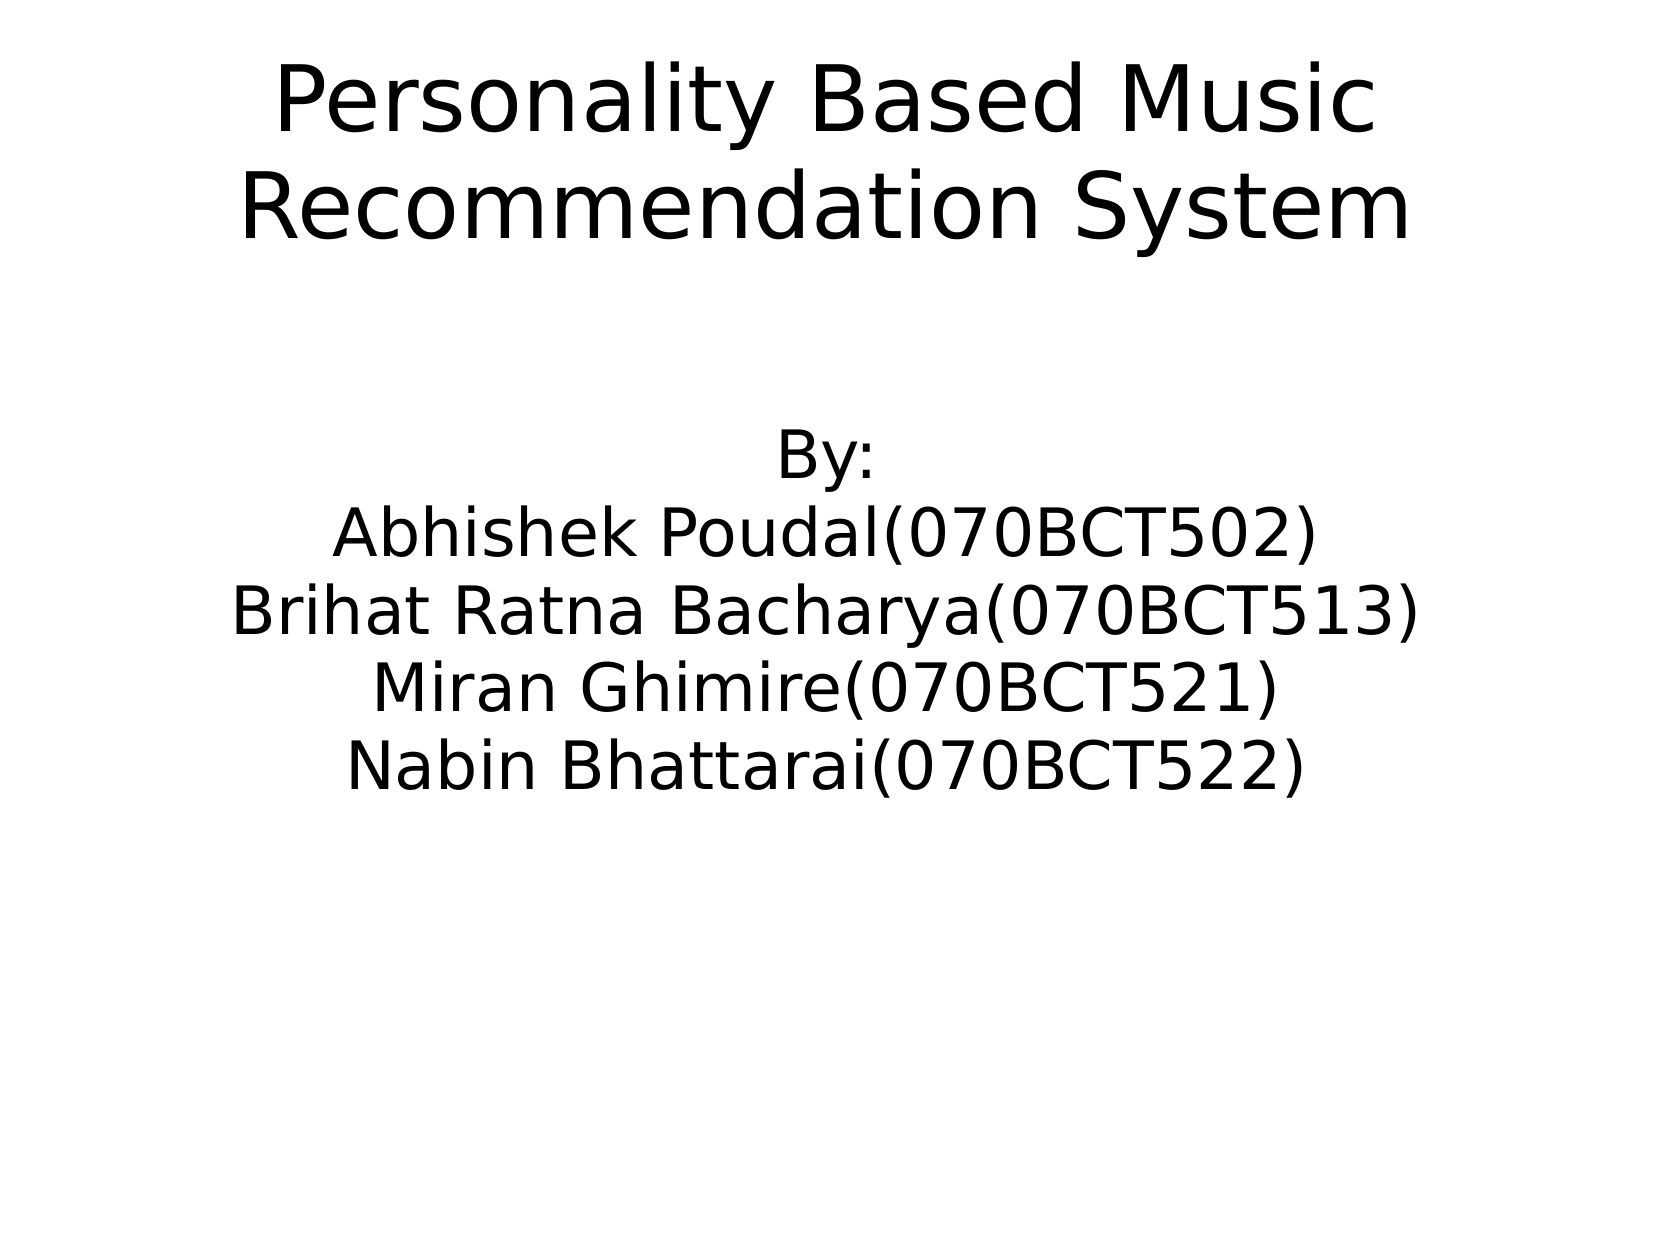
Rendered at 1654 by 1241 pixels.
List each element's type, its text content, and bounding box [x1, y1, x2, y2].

subtitle By: Abhishek Poudal(070BCT502) Brihat Ratna Bacharya(070BCT513) Miran Ghimire(070BCT521) Nabin Bhattarai(070BCT522) [82, 290, 1571, 1010]
title Personality Based Music Recommendation System [82, 46, 1571, 260]
